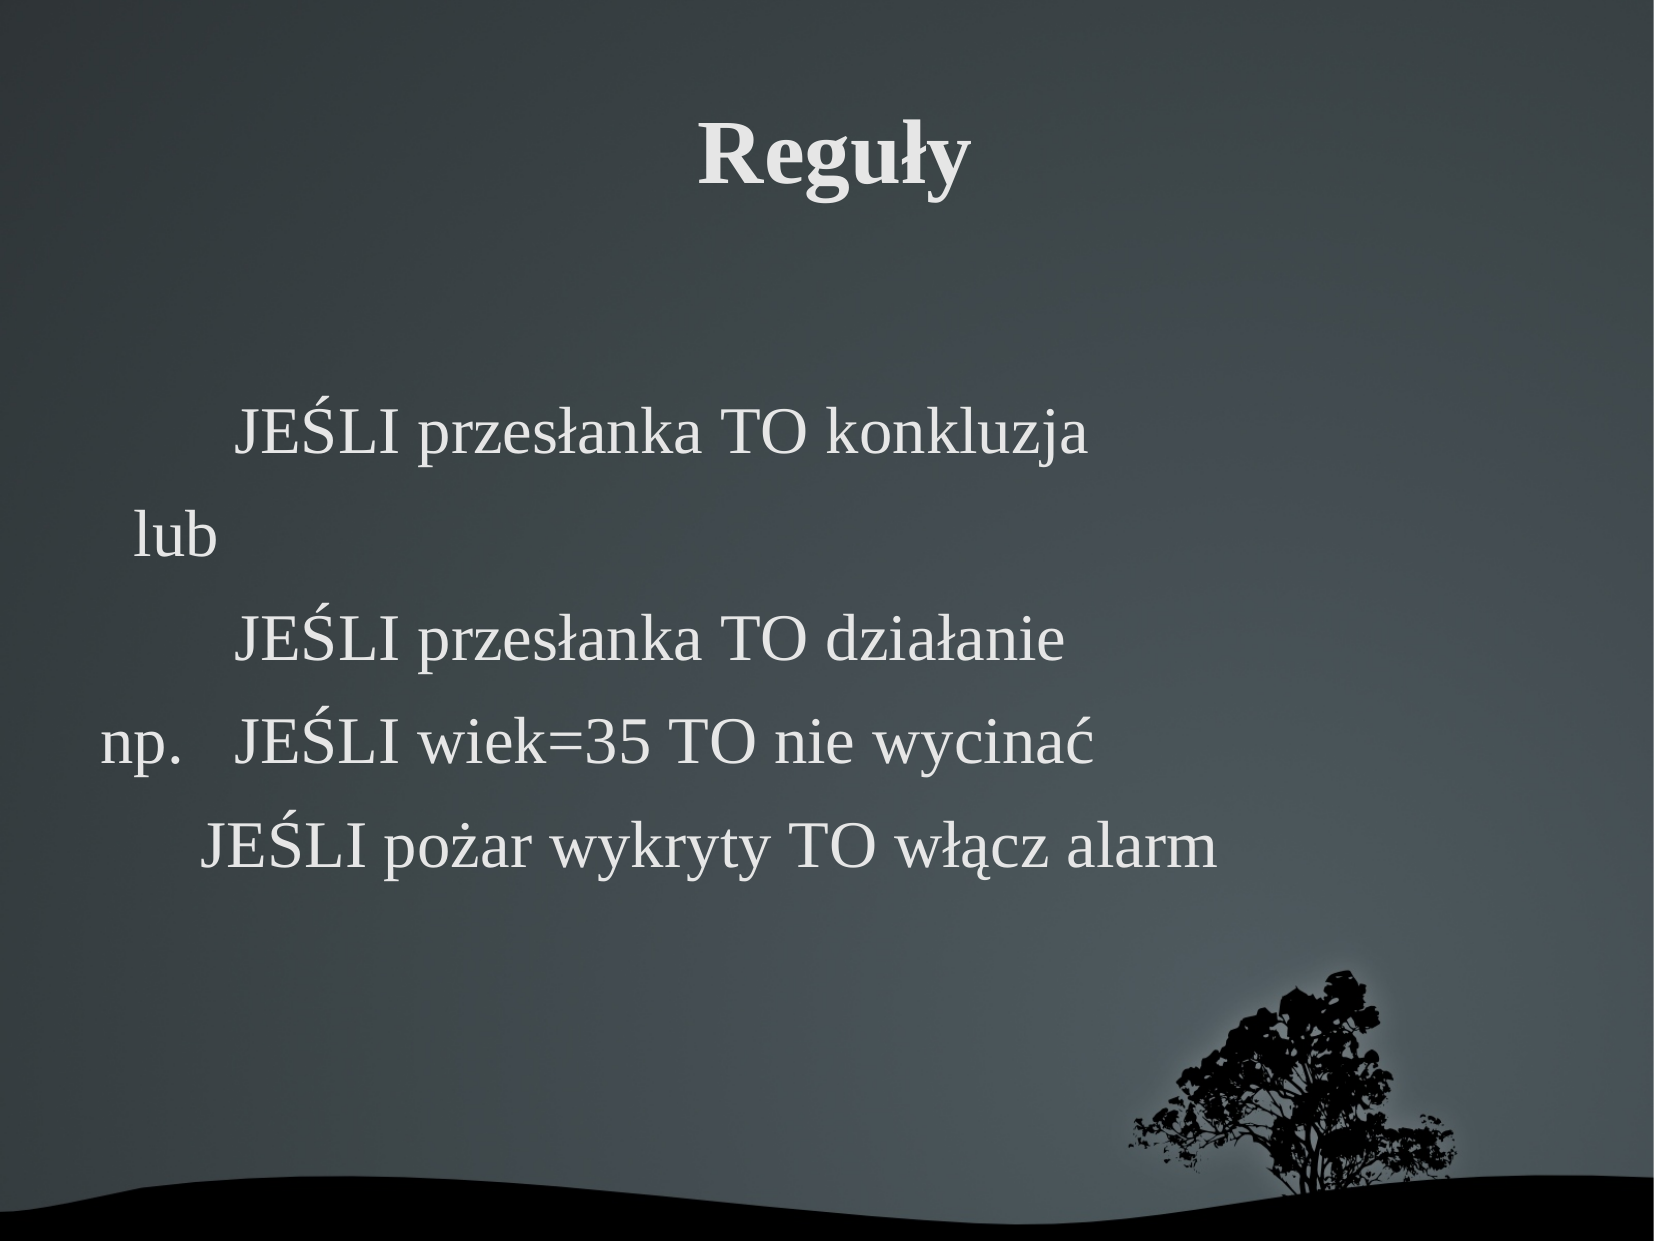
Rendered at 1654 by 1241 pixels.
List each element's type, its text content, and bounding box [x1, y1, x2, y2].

picture [0, 0, 1654, 1241]
title Reguły [82, 56, 1571, 250]
list JEŚLI przesłanka TO konkluzja lub JEŚLI przesłanka TO działanie np. JEŚLI wiek=35 TO nie wycinać JEŚLI pożar wykryty TO włącz alarm [82, 290, 1571, 1094]
